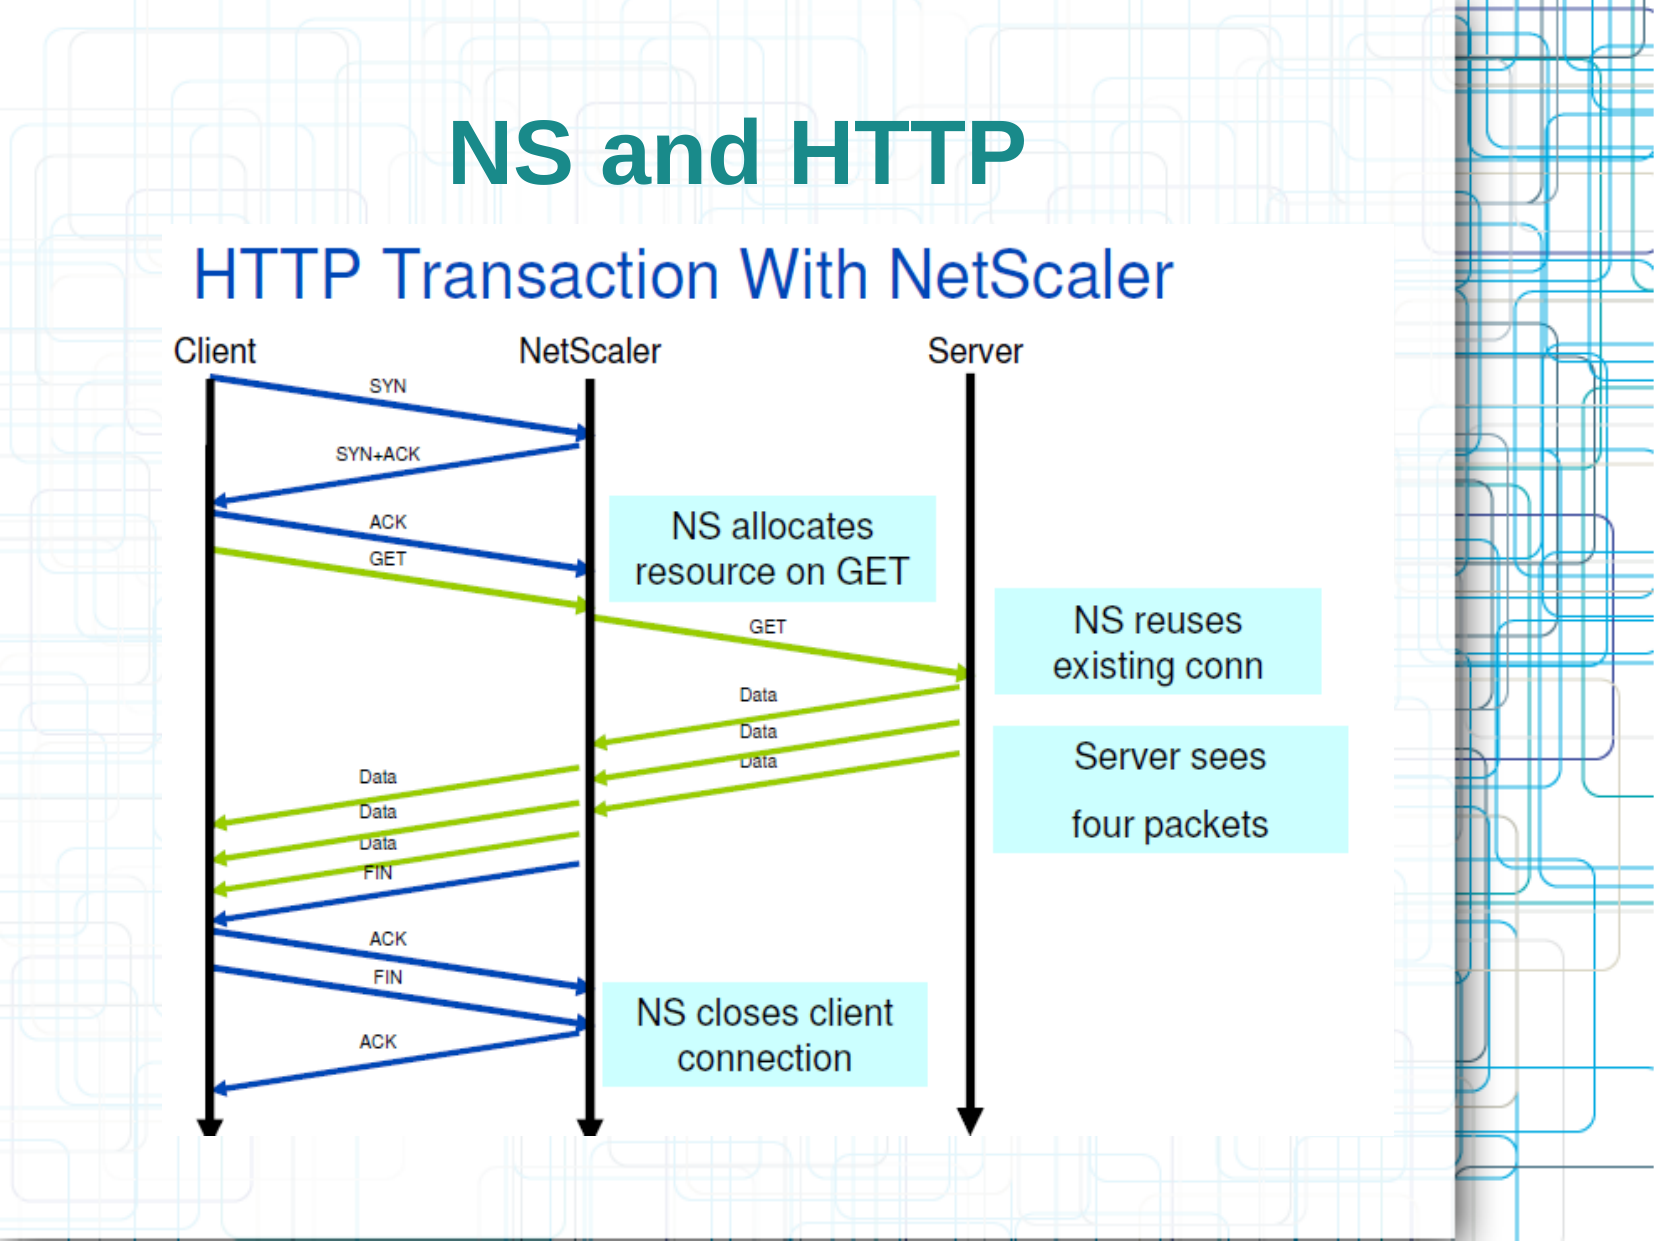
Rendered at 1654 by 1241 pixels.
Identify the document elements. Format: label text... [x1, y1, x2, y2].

picture [0, 0, 1654, 1241]
title NS and HTTP [59, 49, 1418, 257]
